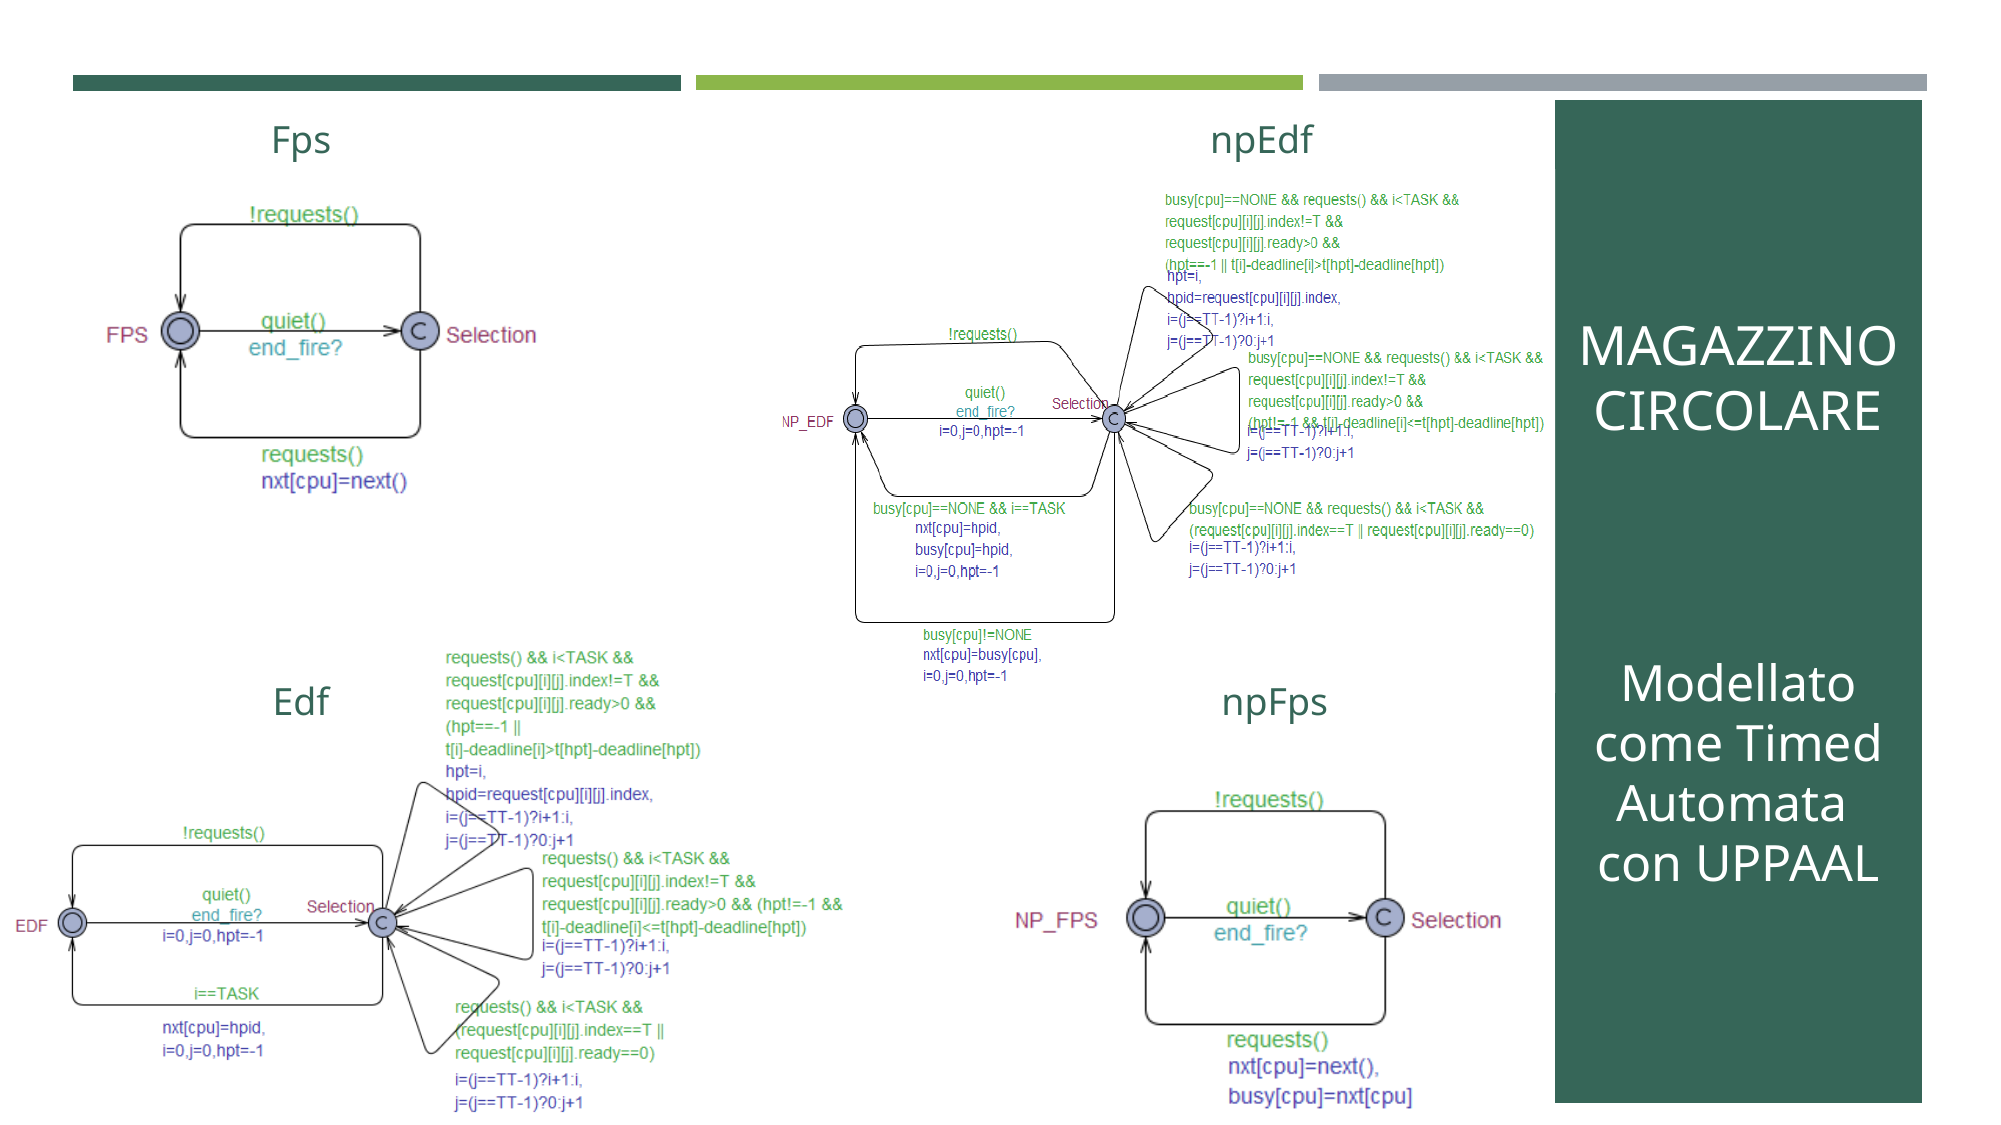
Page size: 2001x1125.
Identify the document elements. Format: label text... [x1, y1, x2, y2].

text_box npFps [1168, 670, 1382, 732]
text_box Edf [194, 670, 408, 732]
picture [2, 169, 1556, 1125]
text_box npEdf [1155, 108, 1369, 169]
text_box Fps [194, 108, 408, 170]
text_box MAGAZZINO CIRCOLARE Modellato come Timed Automata con UPPAAL [1555, 100, 1922, 1103]
picture [78, 169, 554, 516]
picture [999, 769, 1516, 1117]
